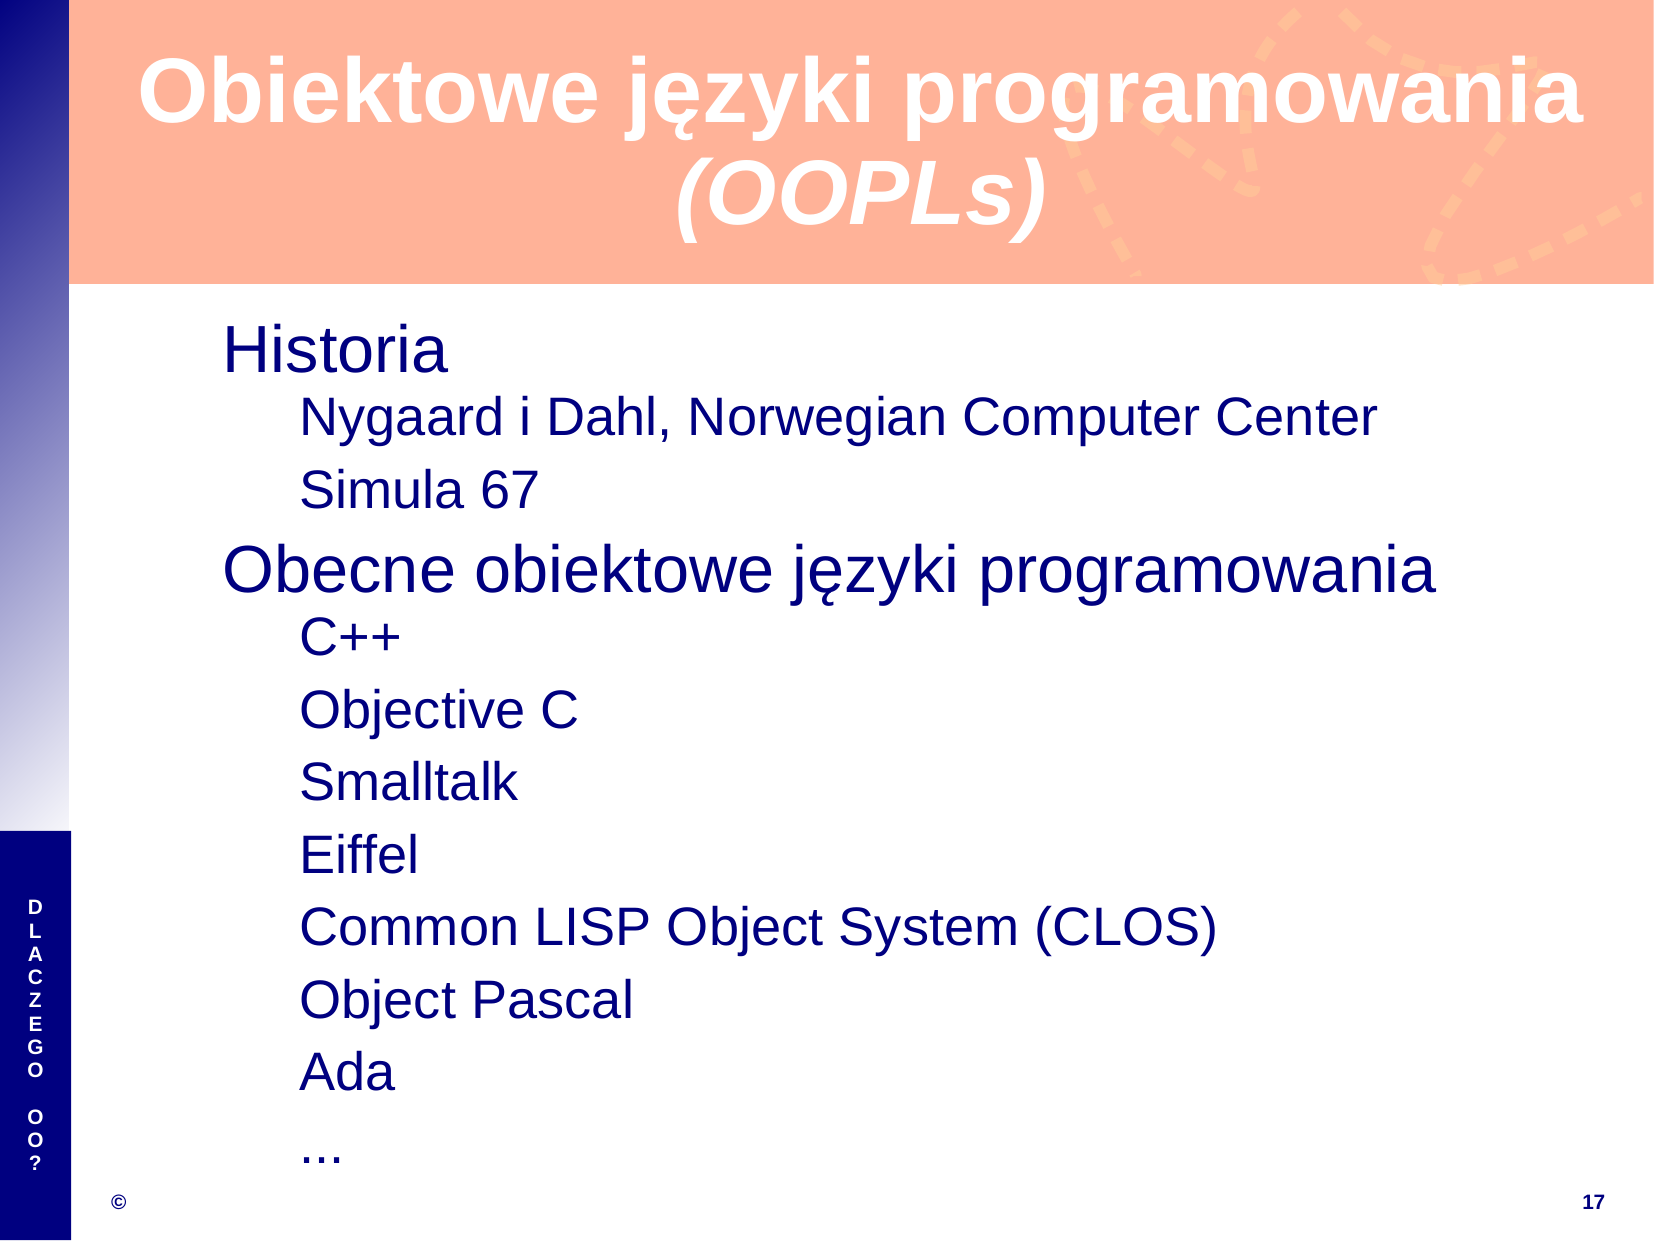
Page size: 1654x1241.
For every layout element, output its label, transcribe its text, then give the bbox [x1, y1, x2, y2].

text_box D L A C Z E G O O O ? [0, 830, 71, 1241]
title Obiektowe języki programowania (OOPLs) [106, 37, 1617, 246]
list Historia Nygaard i Dahl, Norwegian Computer Center Simula 67 Obecne obiektowe języki programowania C++ Objective C Smalltalk Eiffel Common LISP Object System (CLOS) Object Pascal Ada ... [204, 312, 1552, 1175]
